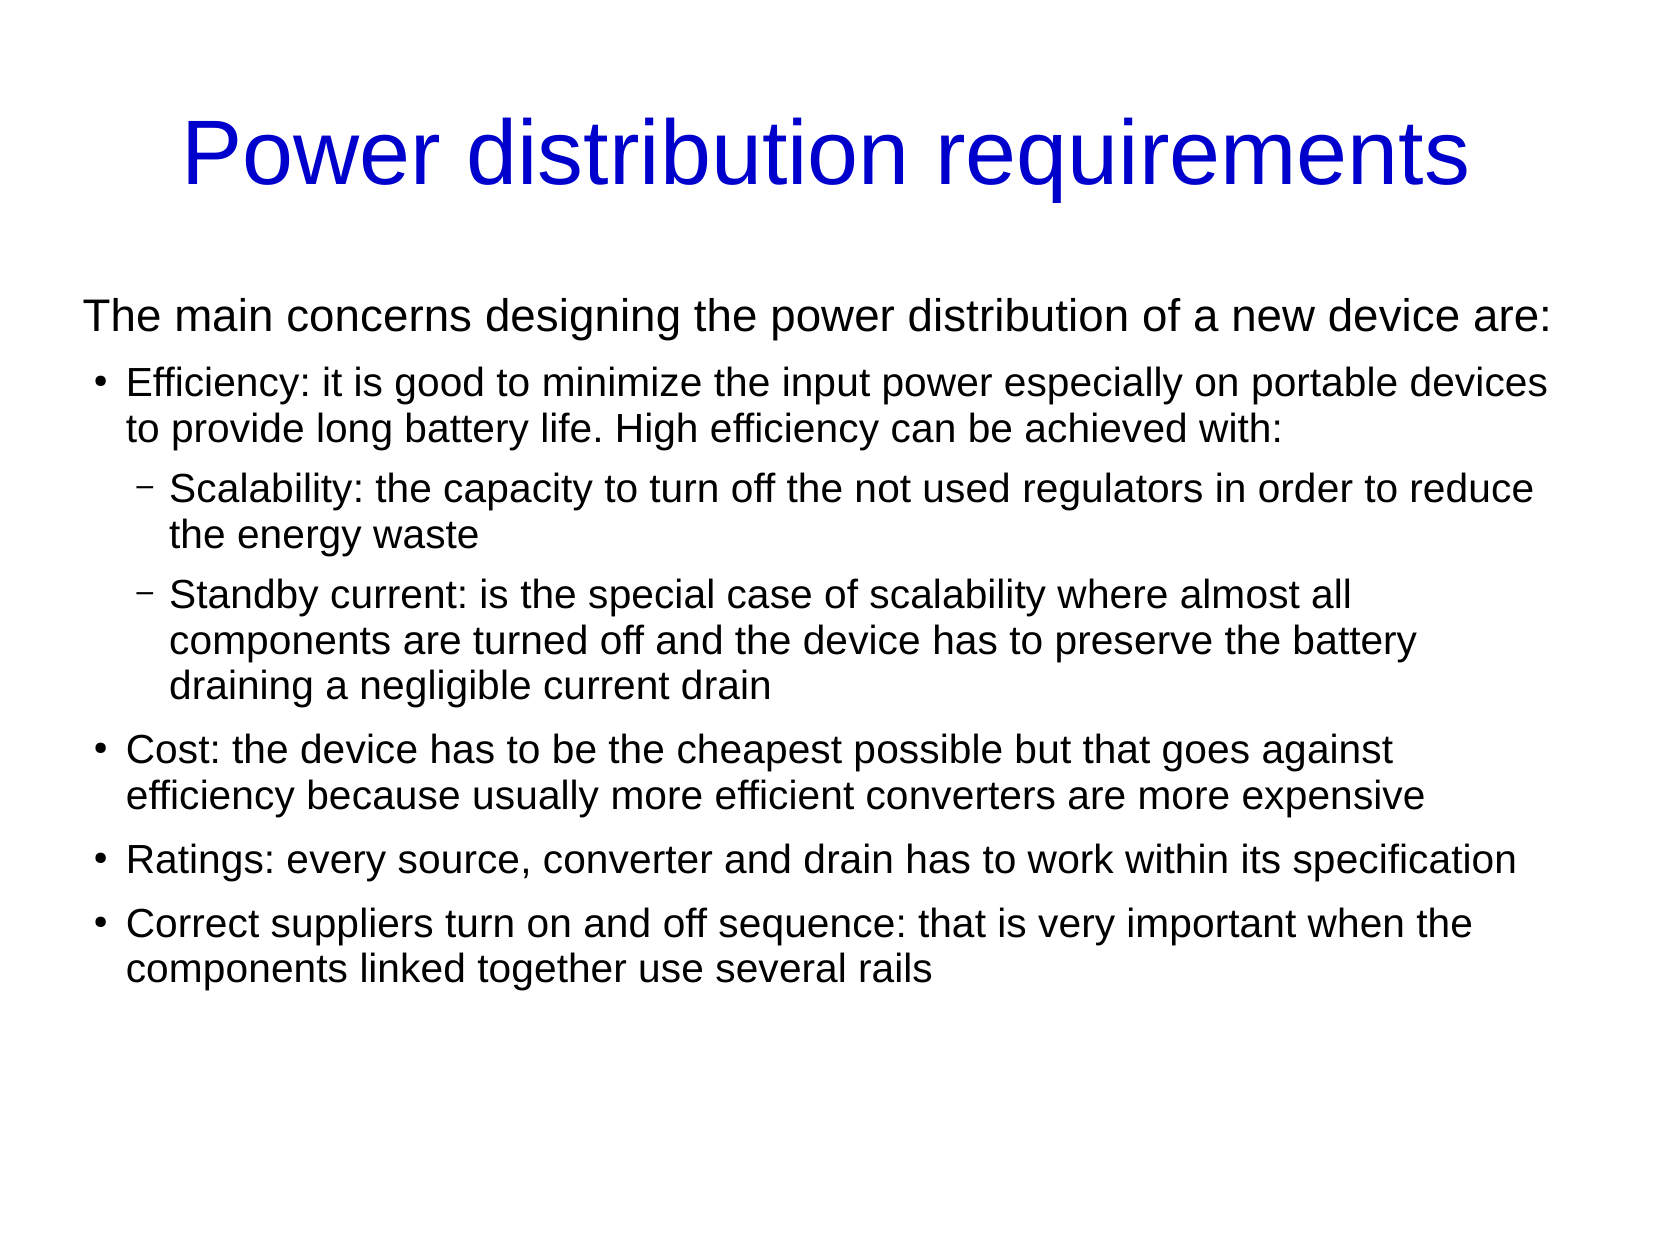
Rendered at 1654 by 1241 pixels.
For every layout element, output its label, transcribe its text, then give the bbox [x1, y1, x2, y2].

list The main concerns designing the power distribution of a new device are: Efficiency: it is good to minimize the input power especially on portable devices to provide long battery life. High efficiency can be achieved with: Scalability: the capacity to turn off the not used regulators in order to reduce the energy waste Standby current: is the special case of scalability where almost all components are turned off and the device has to preserve the battery draining a negligible current drain Cost: the device has to be the cheapest possible but that goes against efficiency because usually more efficient converters are more expensive Ratings: every source, converter and drain has to work within its specification Correct suppliers turn on and off sequence: that is very important when the components linked together use several rails [82, 290, 1571, 1010]
title Power distribution requirements [82, 49, 1571, 257]
